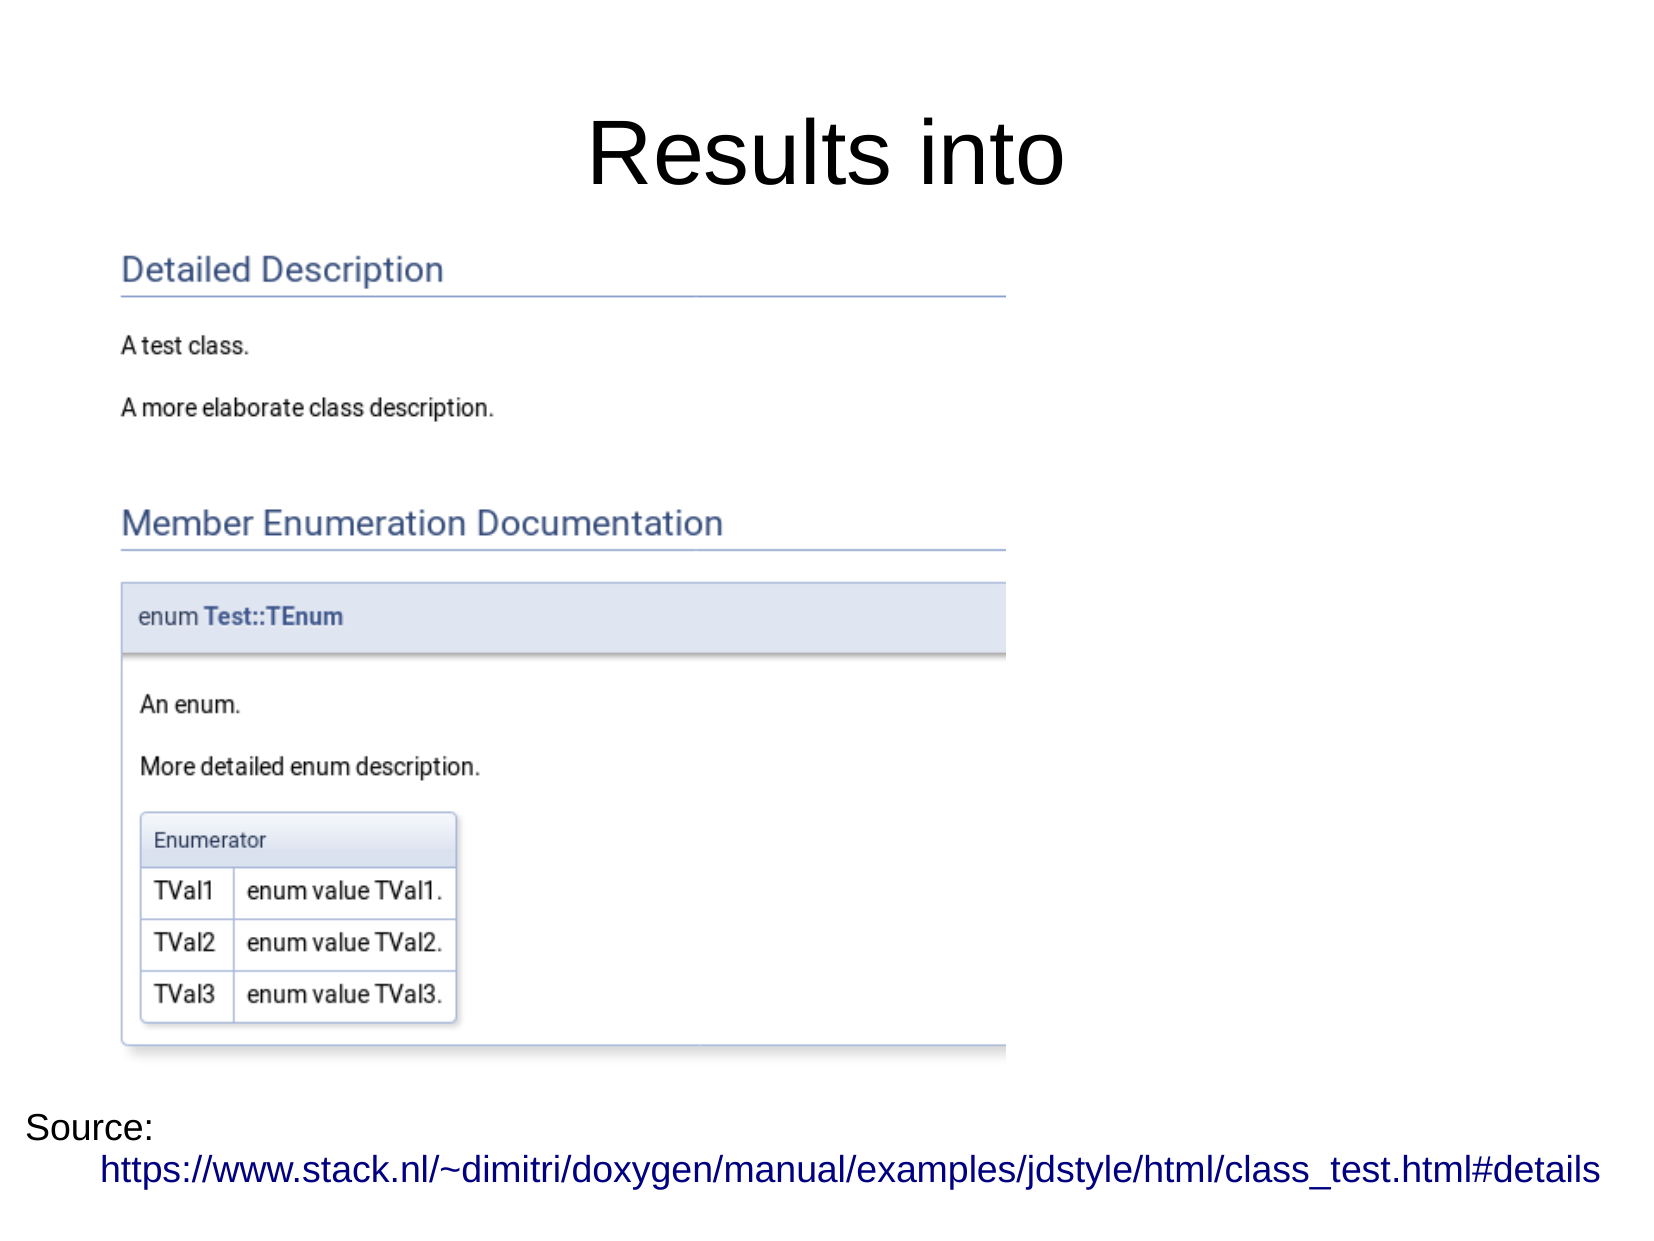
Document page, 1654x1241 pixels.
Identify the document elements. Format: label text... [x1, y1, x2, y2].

picture [104, 239, 1006, 1093]
title Results into [82, 49, 1571, 257]
text_box Source: https://www.stack.nl/~dimitri/doxygen/manual/examples/jdstyle/html/class_test.html#details [10, 1098, 1617, 1198]
